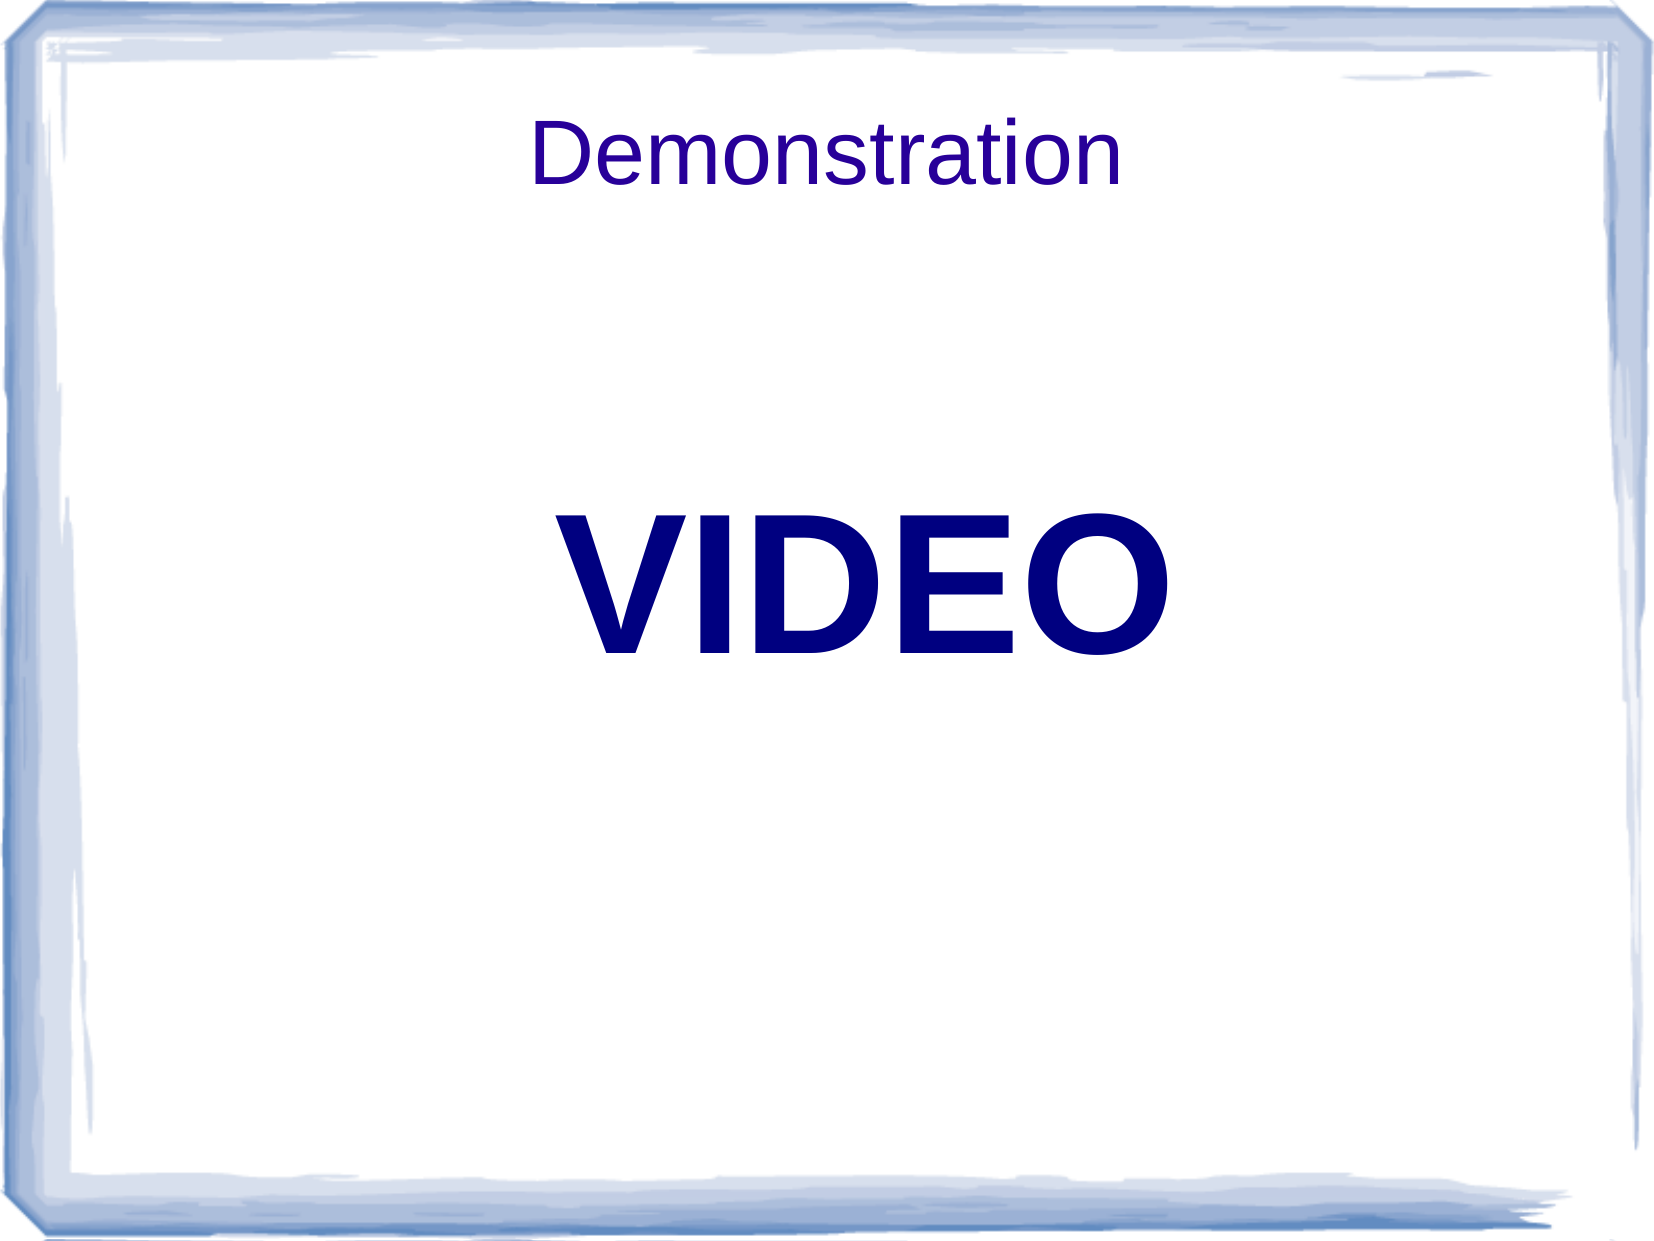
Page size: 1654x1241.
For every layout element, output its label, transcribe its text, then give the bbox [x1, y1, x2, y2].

picture [0, 0, 1654, 1241]
list VIDEO [94, 472, 1548, 697]
title Demonstration [82, 49, 1571, 257]
